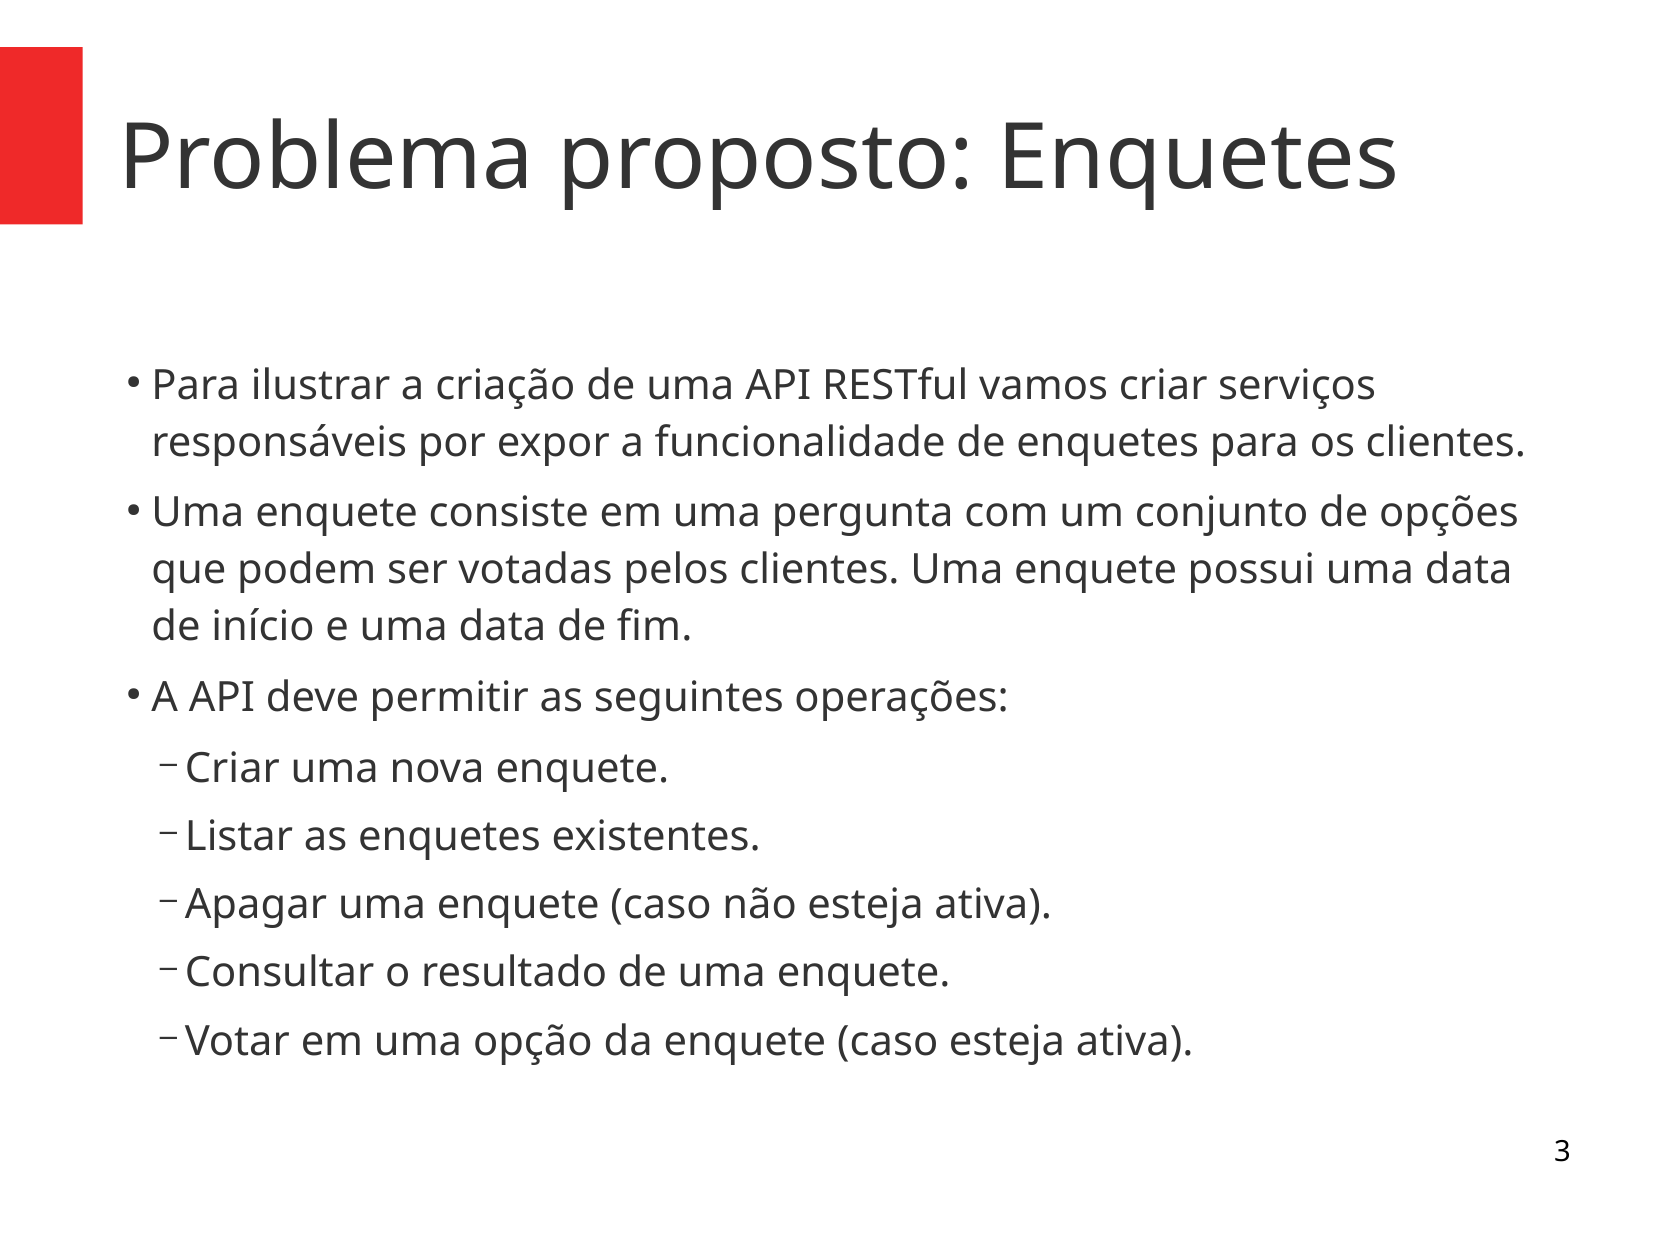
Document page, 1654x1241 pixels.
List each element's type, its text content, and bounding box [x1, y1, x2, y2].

title Problema proposto: Enquetes [118, 49, 1571, 257]
list Para ilustrar a criação de uma API RESTful vamos criar serviços responsáveis por expor a funcionalidade de enquetes para os clientes. Uma enquete consiste em uma pergunta com um conjunto de opções que podem ser votadas pelos clientes. Uma enquete possui uma data de início e uma data de fim. A API deve permitir as seguintes operações: Criar uma nova enquete. Listar as enquetes existentes. Apagar uma enquete (caso não esteja ativa). Consultar o resultado de uma enquete. Votar em uma opção da enquete (caso esteja ativa). [118, 354, 1536, 1074]
